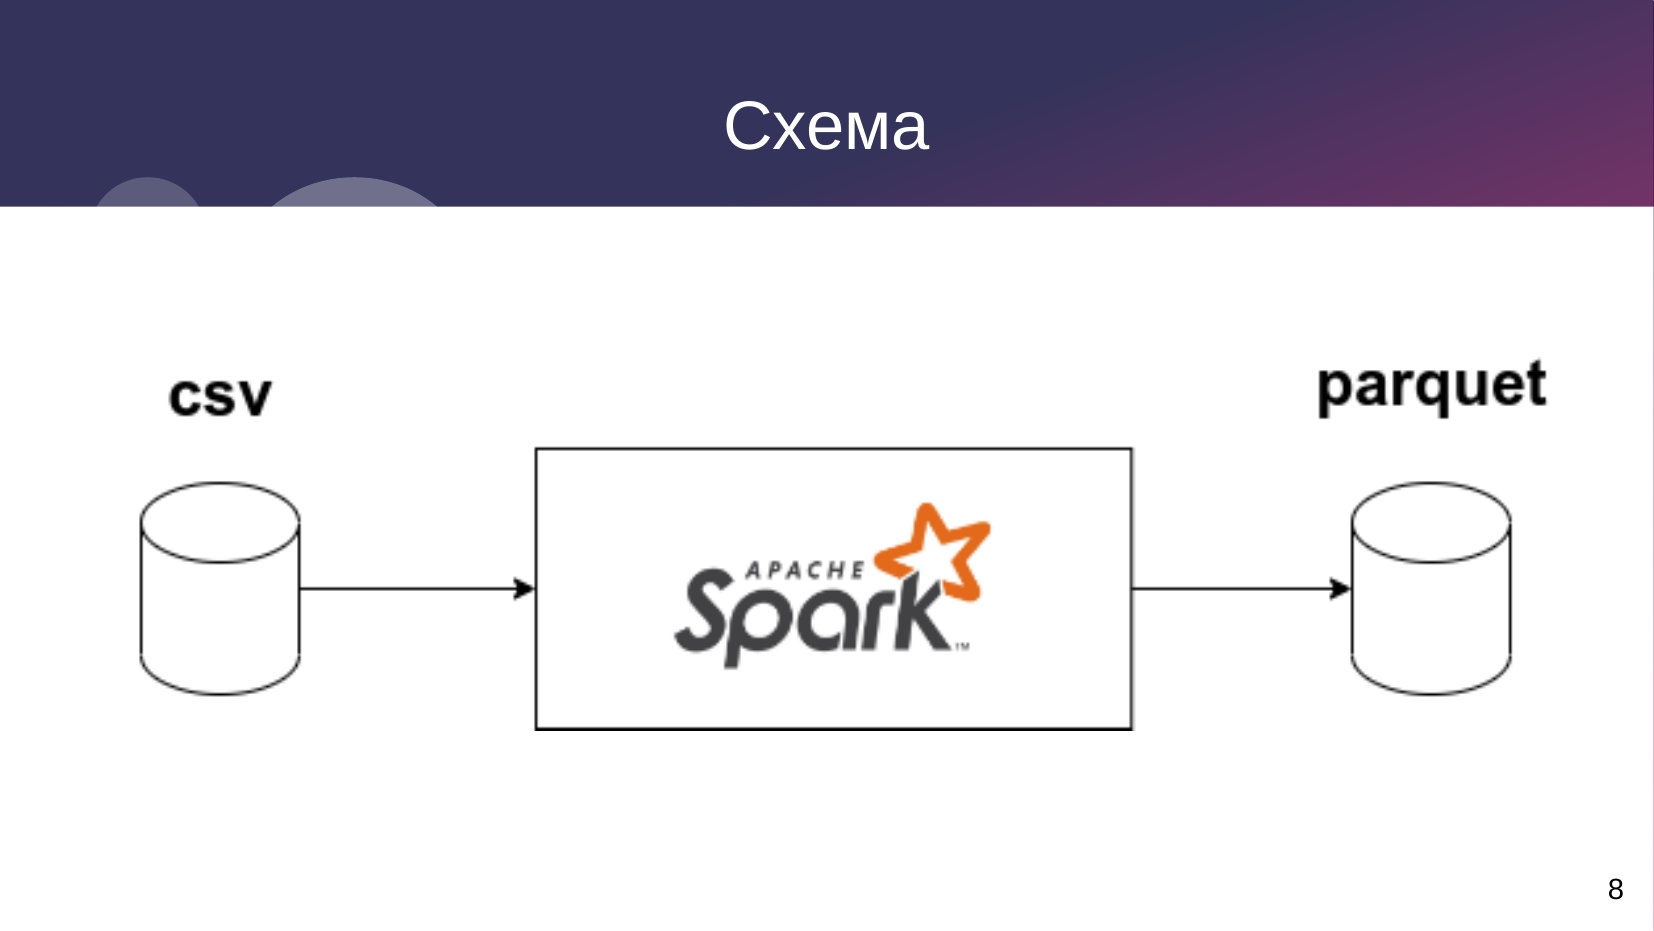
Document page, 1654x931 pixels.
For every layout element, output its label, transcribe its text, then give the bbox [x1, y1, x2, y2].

picture [88, 332, 1565, 731]
title Схема [88, 44, 1565, 207]
